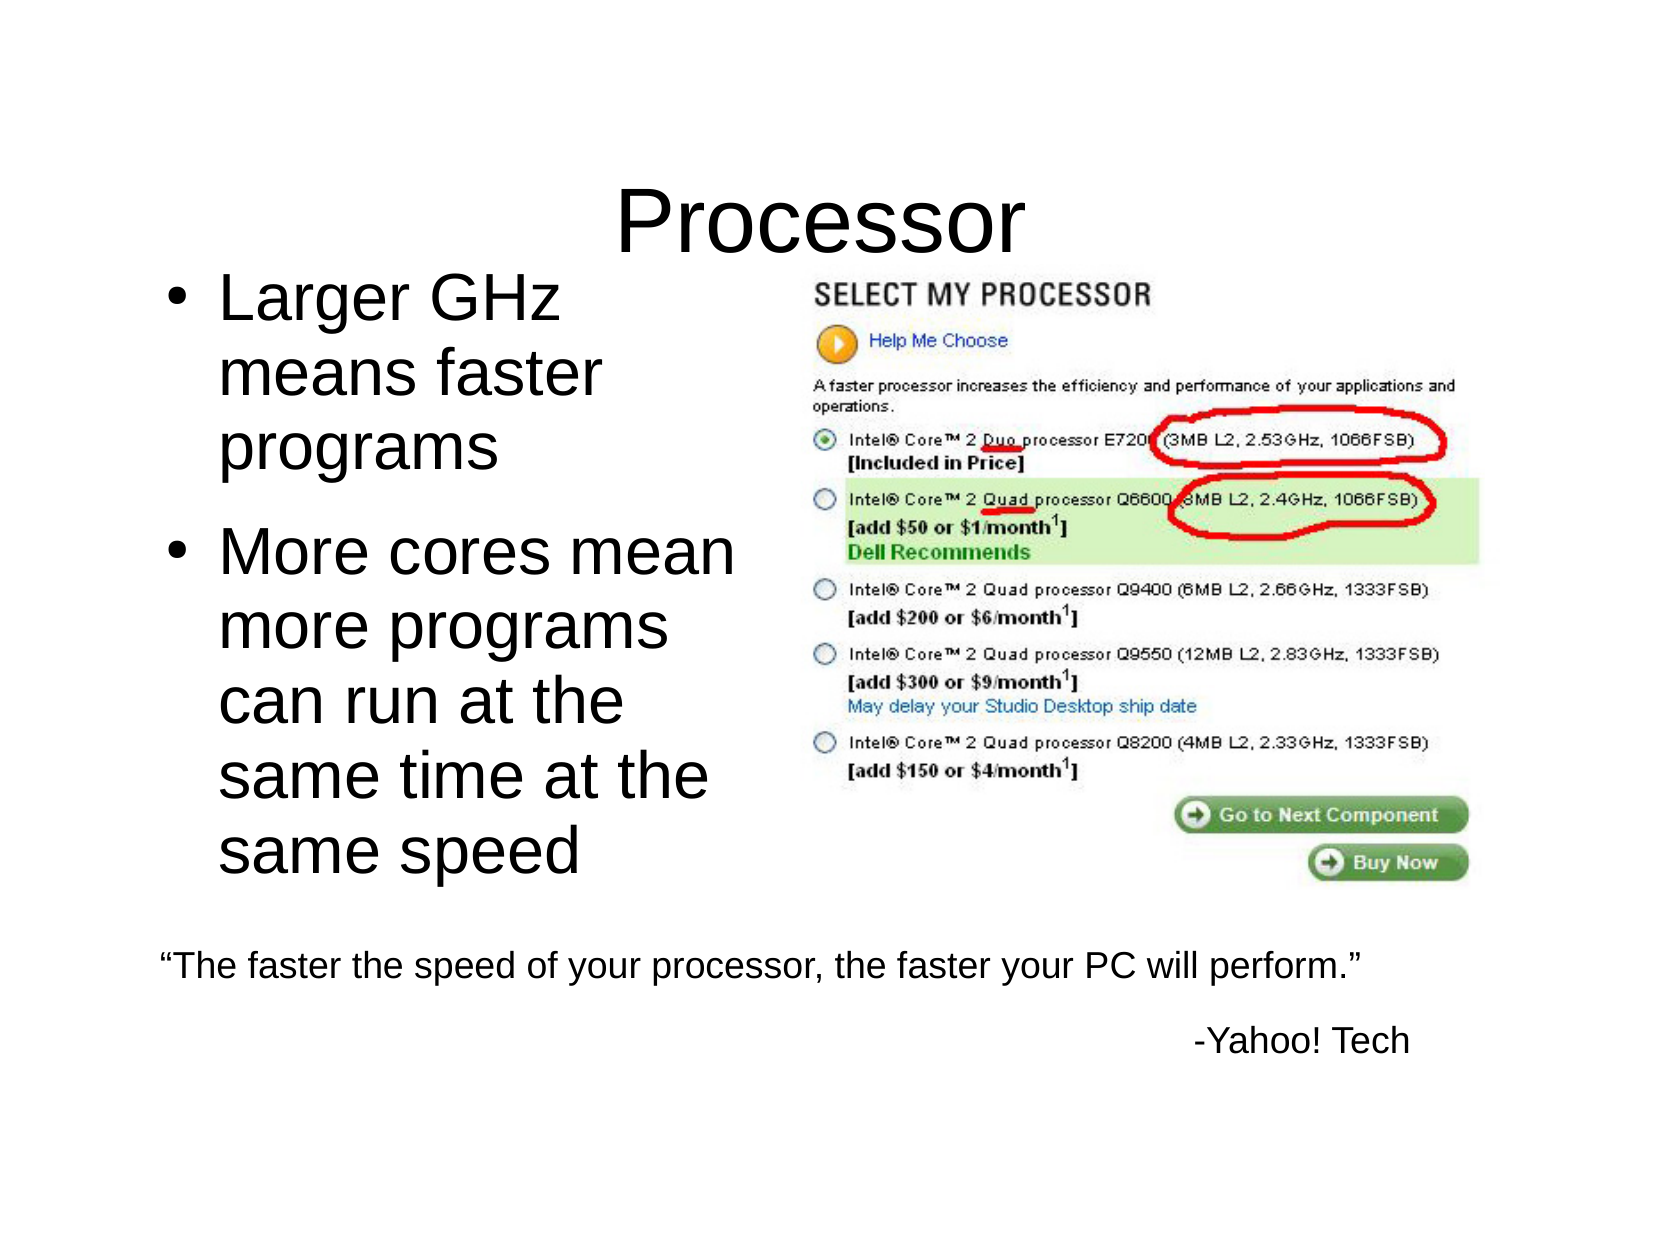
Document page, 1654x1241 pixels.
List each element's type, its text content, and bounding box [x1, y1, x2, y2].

picture [787, 264, 1501, 901]
text_box “The faster the speed of your processor, the faster your PC will perform.” [145, 937, 1375, 995]
text_box -Yahoo! Tech [1178, 1012, 1426, 1070]
list Larger GHz means faster programs More cores mean more programs can run at the same time at the same speed [147, 259, 751, 937]
title Processor [135, 125, 1506, 318]
